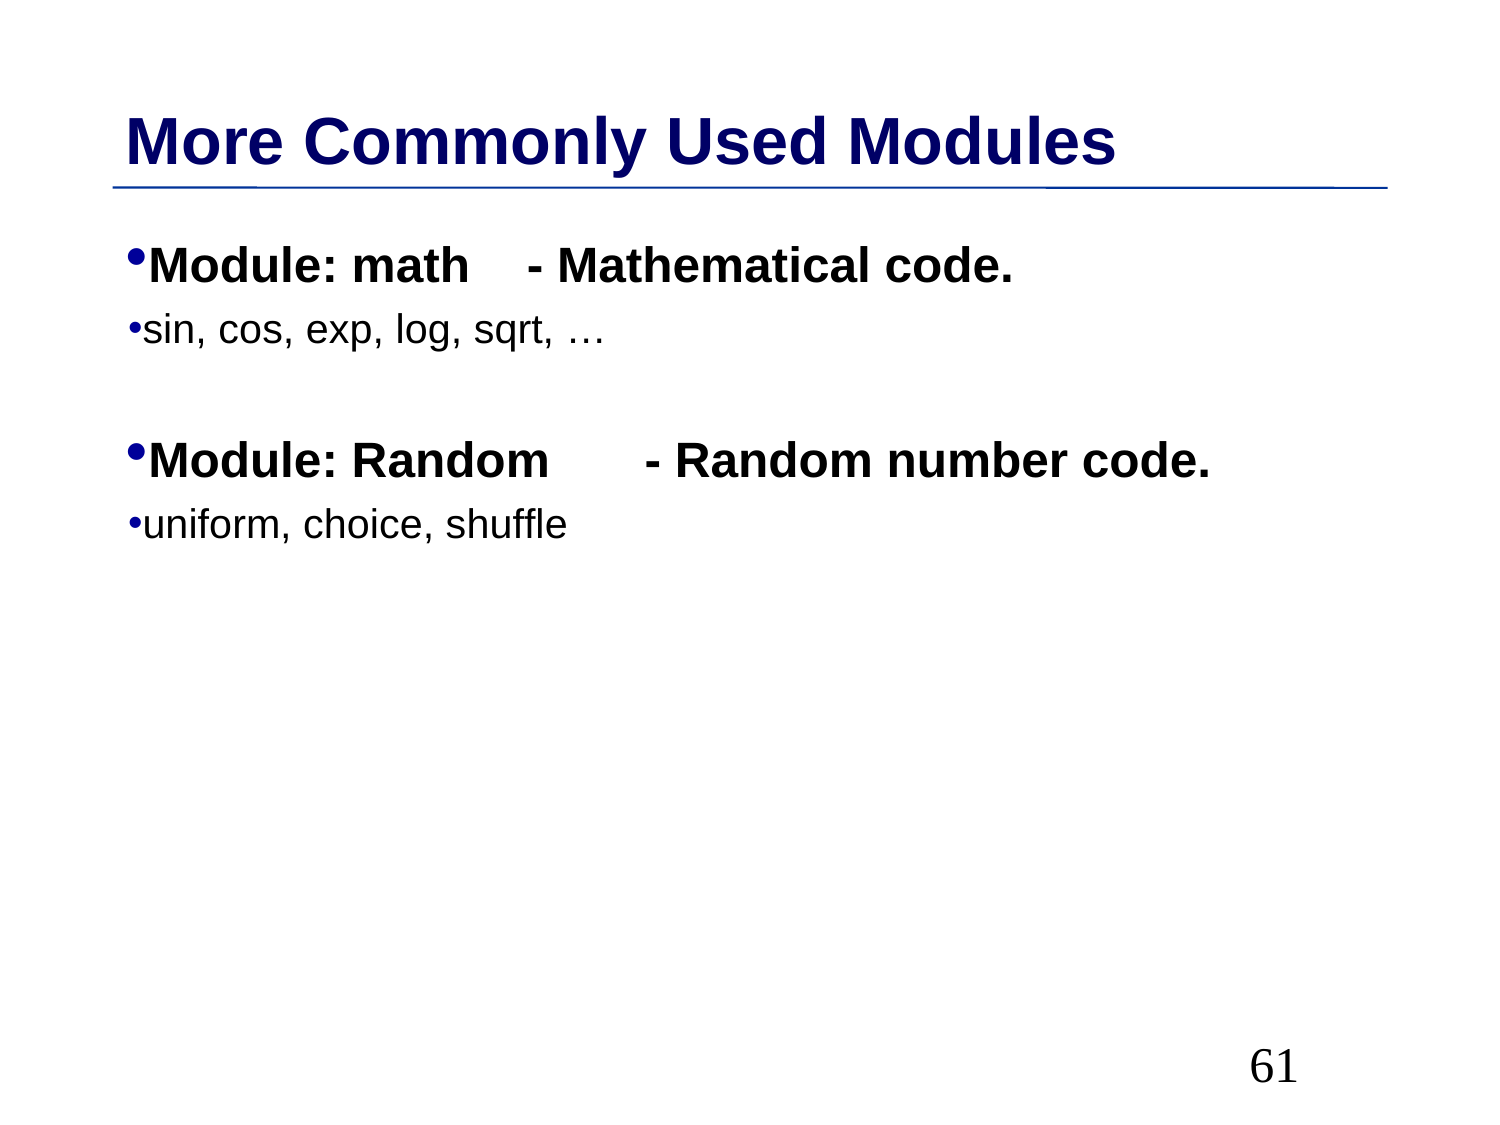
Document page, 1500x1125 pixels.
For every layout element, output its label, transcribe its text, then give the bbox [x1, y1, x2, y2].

title More Commonly Used Modules [112, 90, 1388, 185]
text_box <number> [1074, 994, 1387, 1125]
list Module: math - Mathematical code. sin, cos, exp, log, sqrt, … Module: Random - Random number code. uniform, choice, shuffle [114, 225, 1385, 558]
